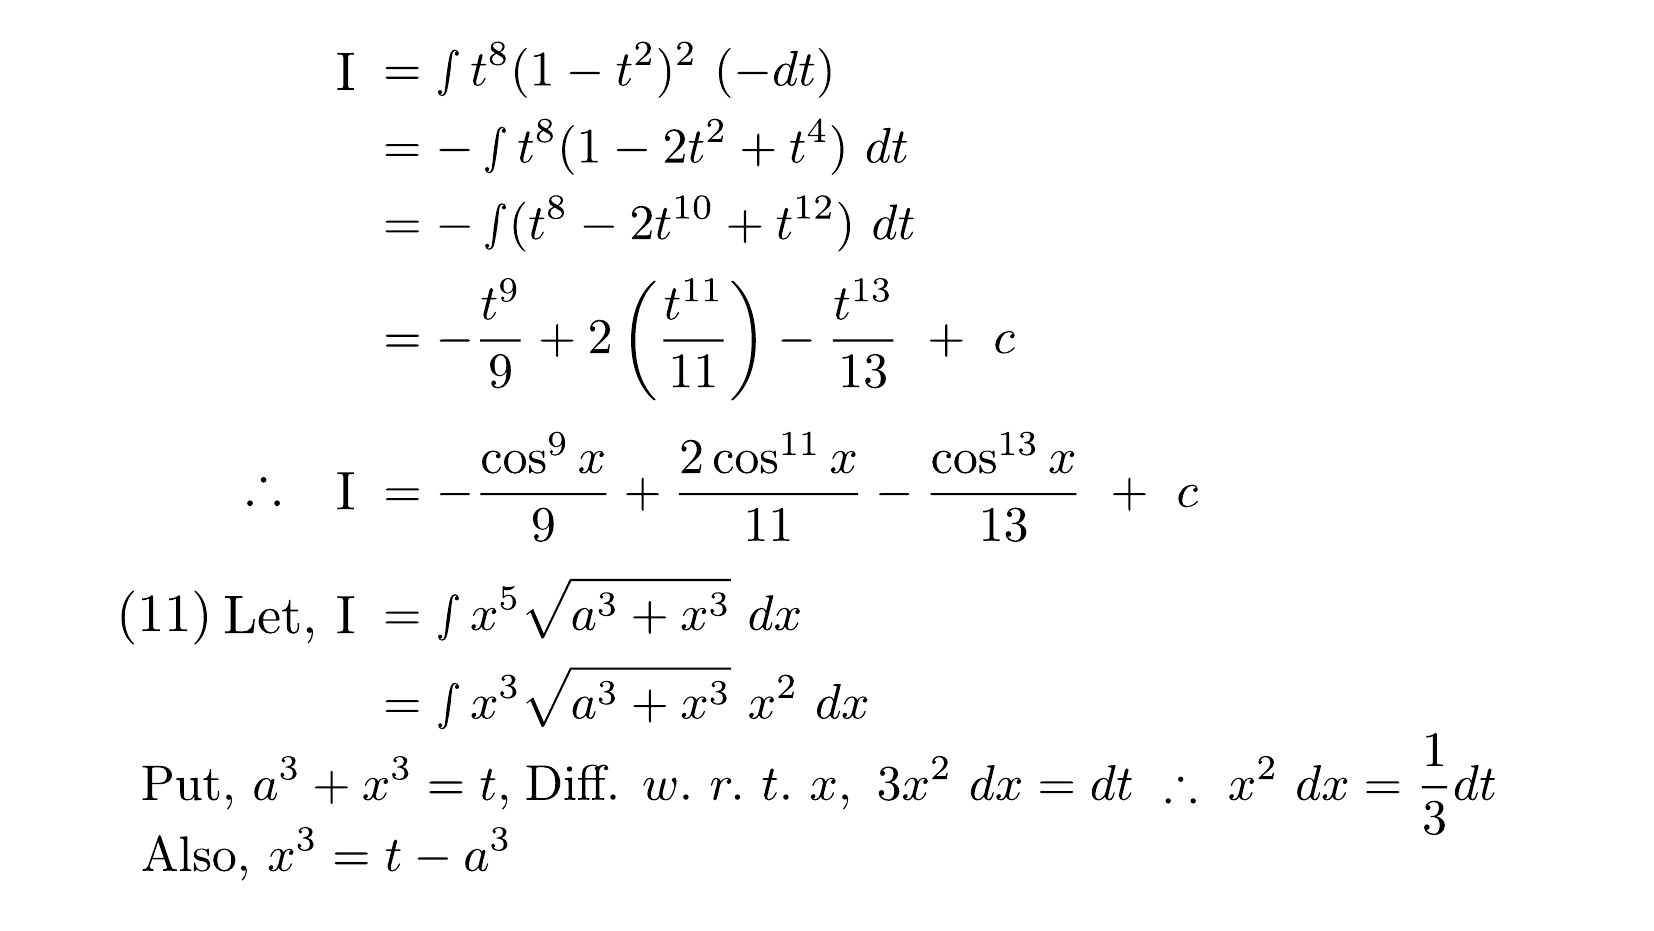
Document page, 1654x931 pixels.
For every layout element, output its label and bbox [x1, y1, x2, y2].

text_box [385, 41, 831, 98]
text_box [142, 827, 508, 881]
text_box [337, 472, 354, 510]
text_box [385, 195, 914, 252]
text_box [385, 118, 908, 175]
text_box [337, 596, 355, 634]
title [47, 37, 1607, 886]
text_box [247, 476, 280, 507]
text_box [385, 278, 1015, 401]
text_box [526, 732, 1496, 836]
text_box [142, 756, 508, 810]
text_box [337, 52, 354, 90]
text_box [385, 431, 1198, 542]
text_box [385, 578, 800, 641]
text_box [385, 667, 868, 730]
text_box [118, 590, 207, 645]
text_box [225, 596, 314, 644]
